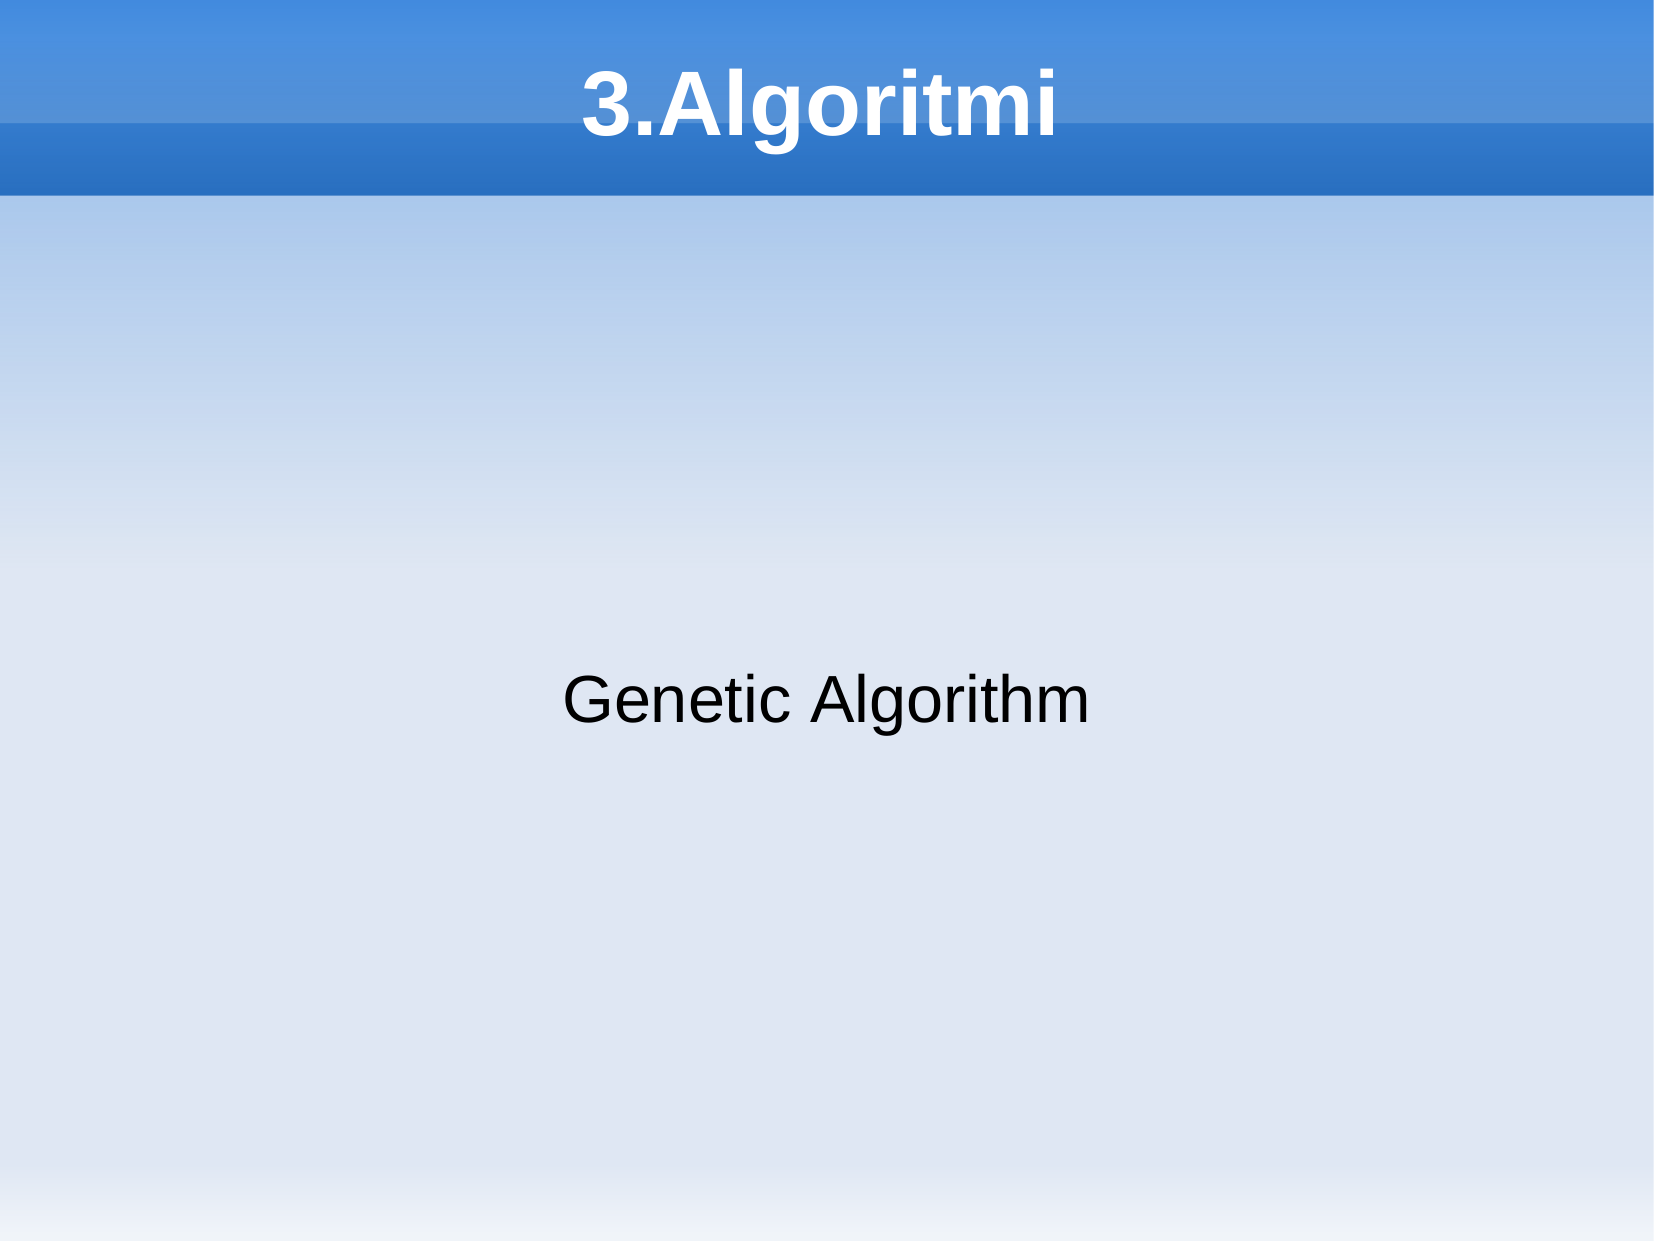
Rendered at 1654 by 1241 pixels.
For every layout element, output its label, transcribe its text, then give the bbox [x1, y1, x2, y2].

subtitle Genetic Algorithm [82, 297, 1571, 1102]
picture [0, 0, 1654, 1241]
title 3.Algoritmi [76, 7, 1565, 200]
